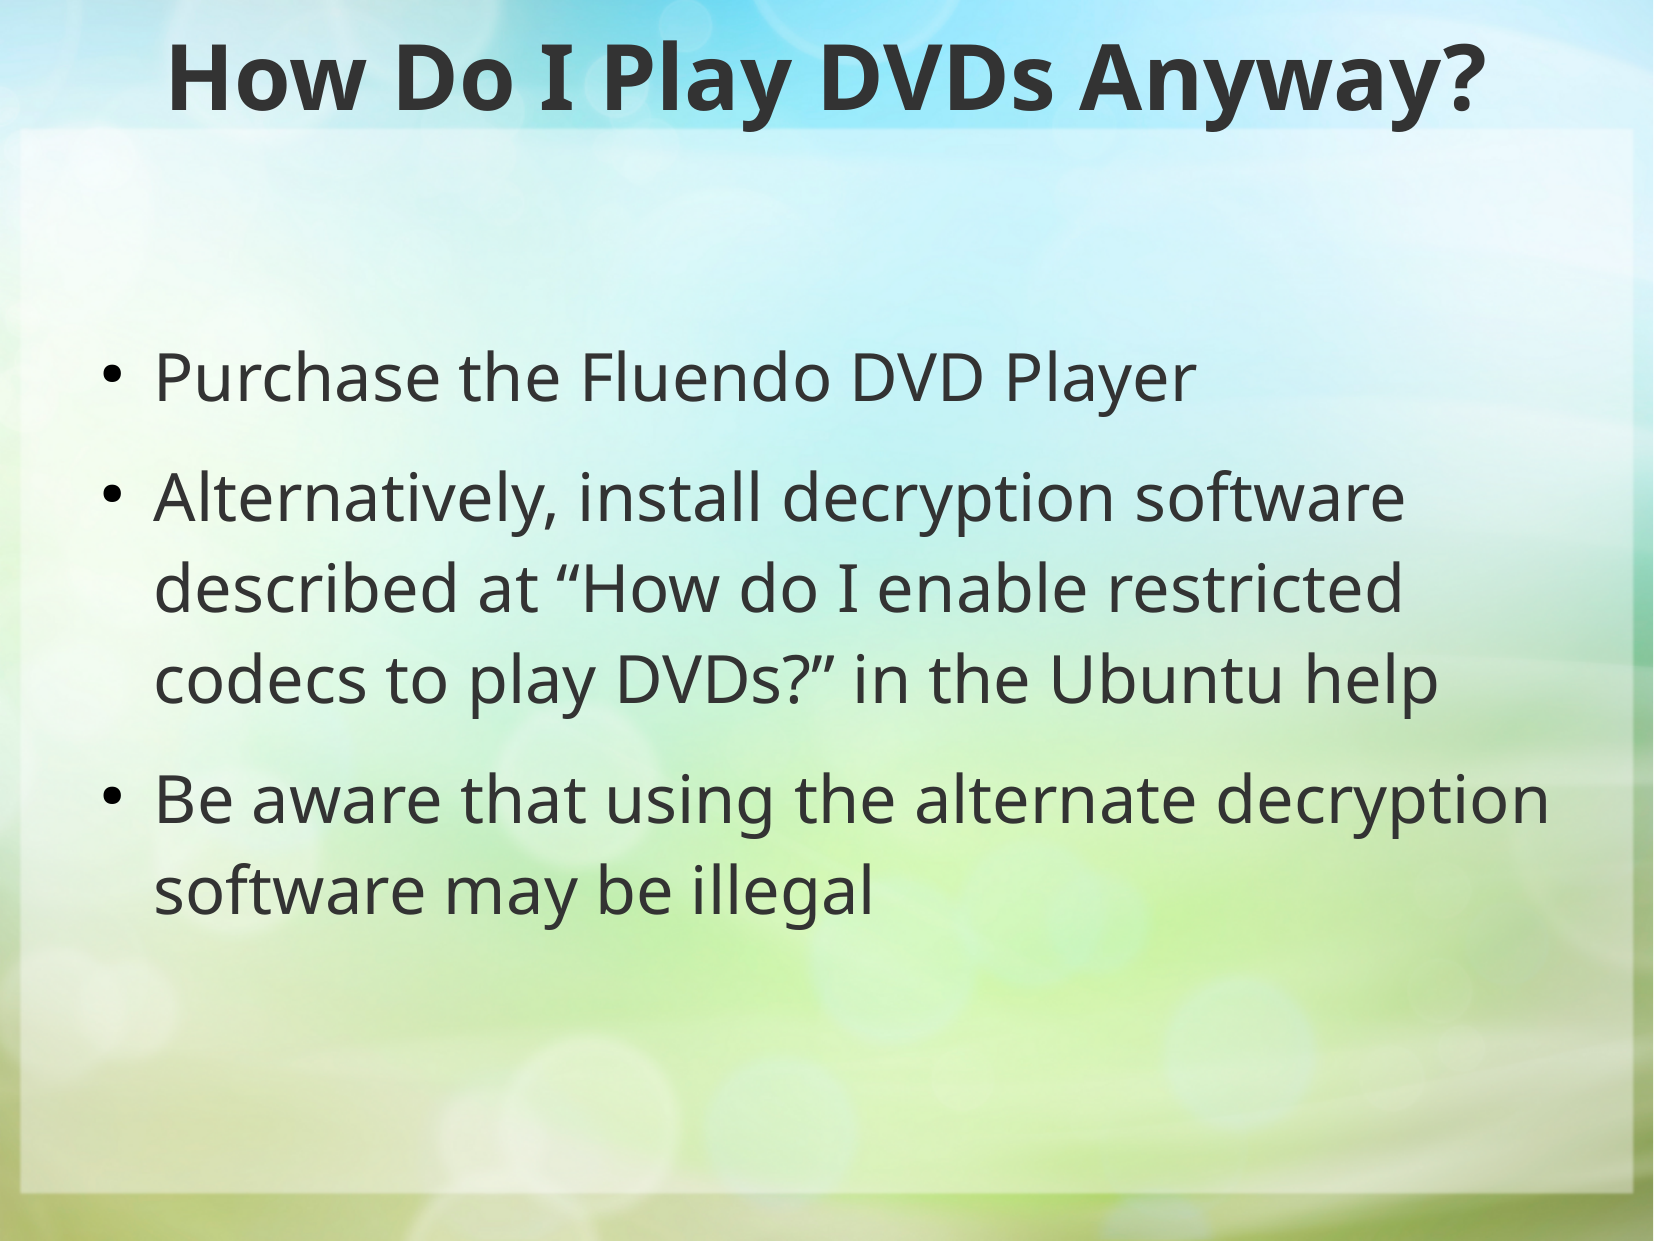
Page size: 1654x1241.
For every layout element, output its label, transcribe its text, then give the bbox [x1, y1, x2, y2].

title How Do I Play DVDs Anyway? [82, 0, 1571, 151]
picture [0, 0, 1654, 1241]
list Purchase the Fluendo DVD Player Alternatively, install decryption software described at “How do I enable restricted codecs to play DVDs?” in the Ubuntu help Be aware that using the alternate decryption software may be illegal [82, 222, 1571, 1042]
